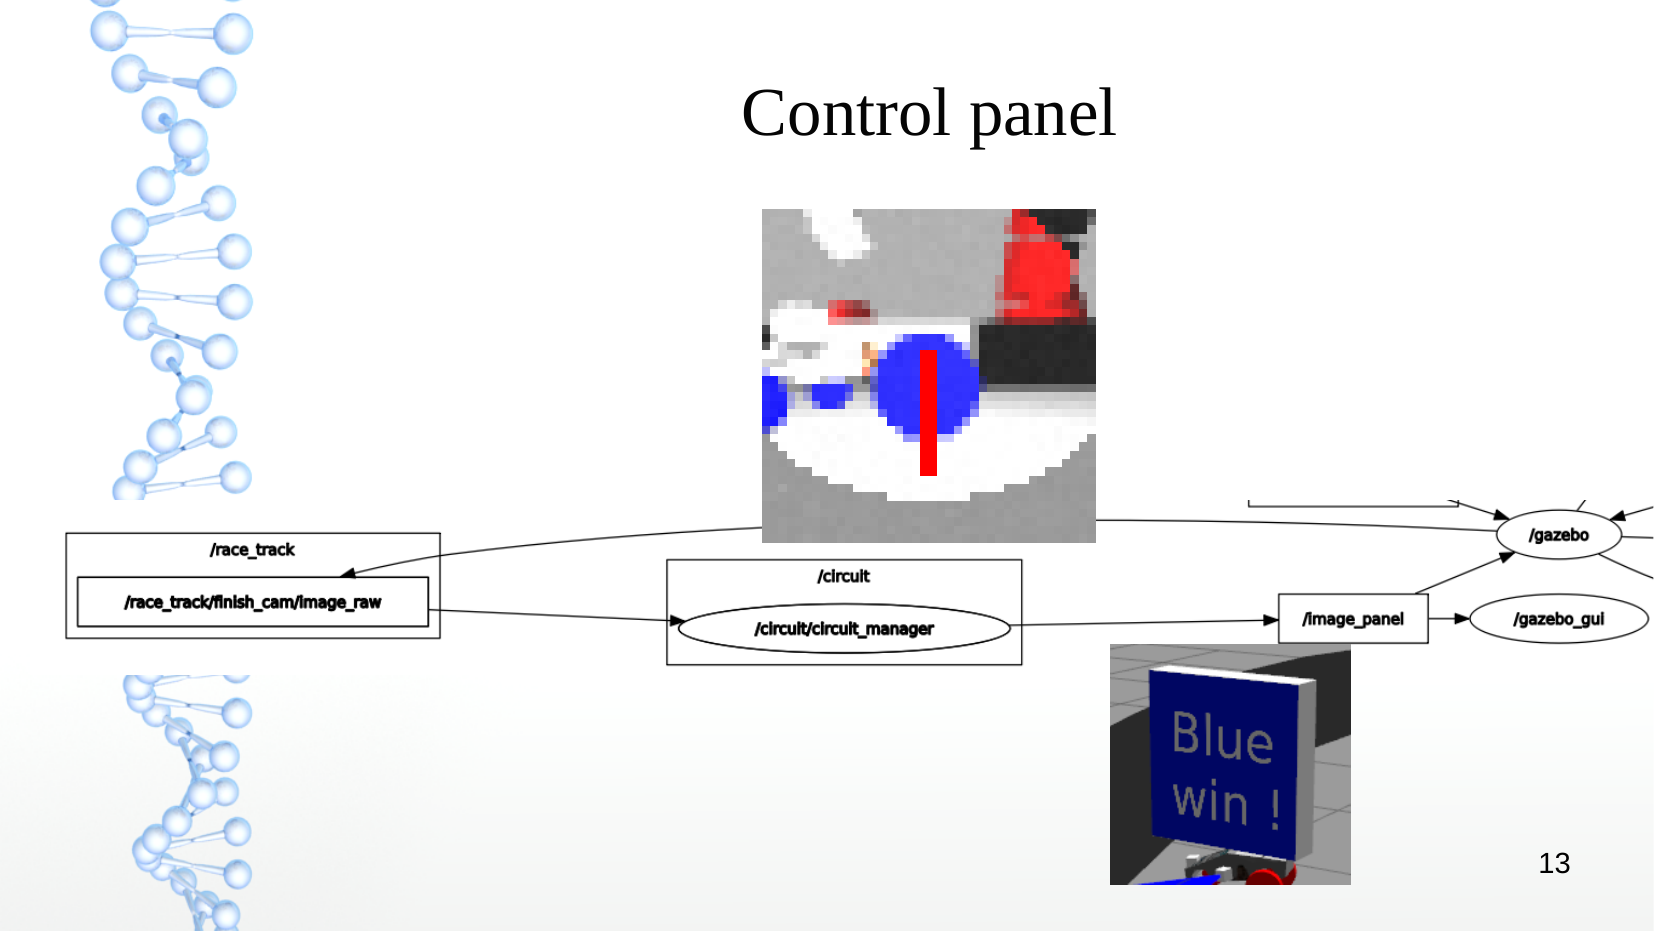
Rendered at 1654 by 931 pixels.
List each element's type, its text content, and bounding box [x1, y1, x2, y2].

title Control panel [265, 35, 1595, 189]
picture [0, 0, 1654, 931]
